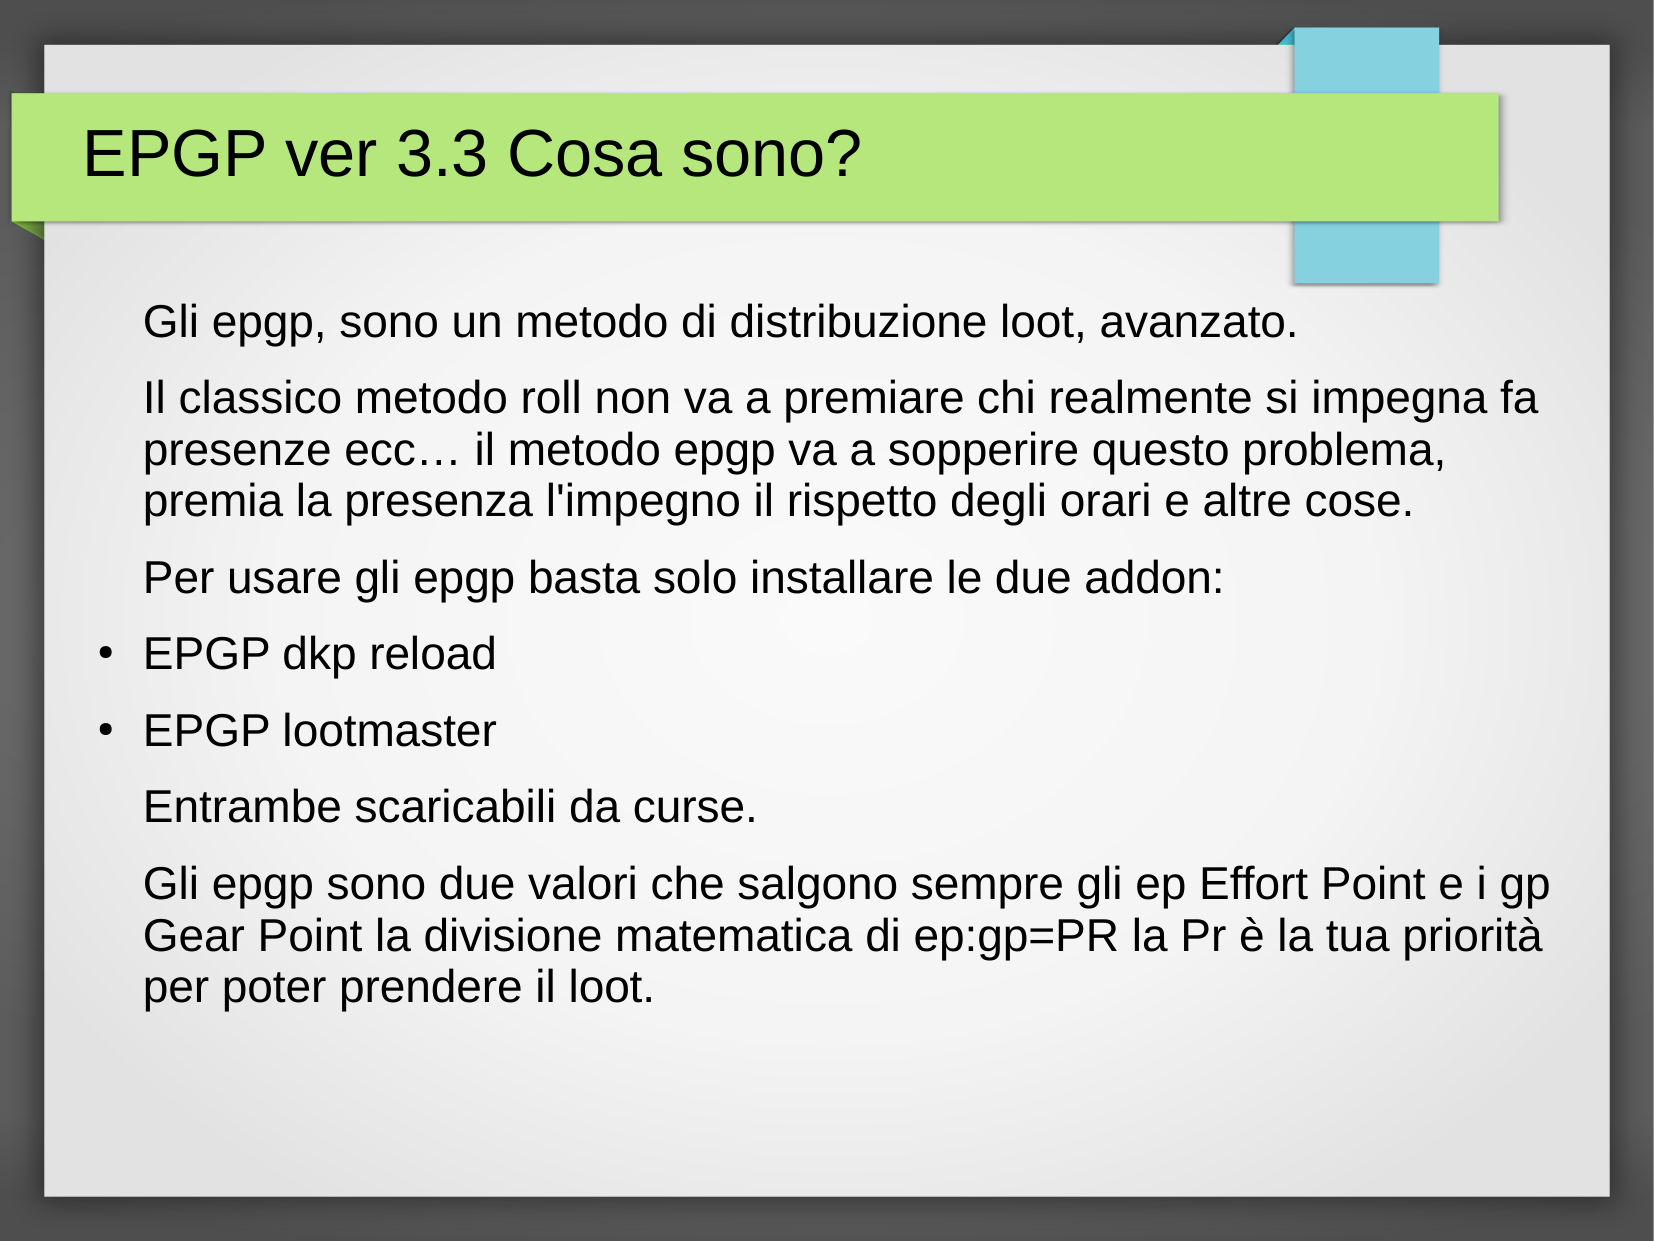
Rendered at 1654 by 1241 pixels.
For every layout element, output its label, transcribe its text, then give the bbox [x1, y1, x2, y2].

list Gli epgp, sono un metodo di distribuzione loot, avanzato. Il classico metodo roll non va a premiare chi realmente si impegna fa presenze ecc… il metodo epgp va a sopperire questo problema, premia la presenza l'impegno il rispetto degli orari e altre cose. Per usare gli epgp basta solo installare le due addon: EPGP dkp reload EPGP lootmaster Entrambe scaricabili da curse. Gli epgp sono due valori che salgono sempre gli ep Effort Point e i gp Gear Point la divisione matematica di ep:gp=PR la Pr è la tua priorità per poter prendere il loot. [82, 295, 1571, 1015]
picture [0, 0, 1654, 1241]
title EPGP ver 3.3 Cosa sono? [82, 94, 1264, 213]
